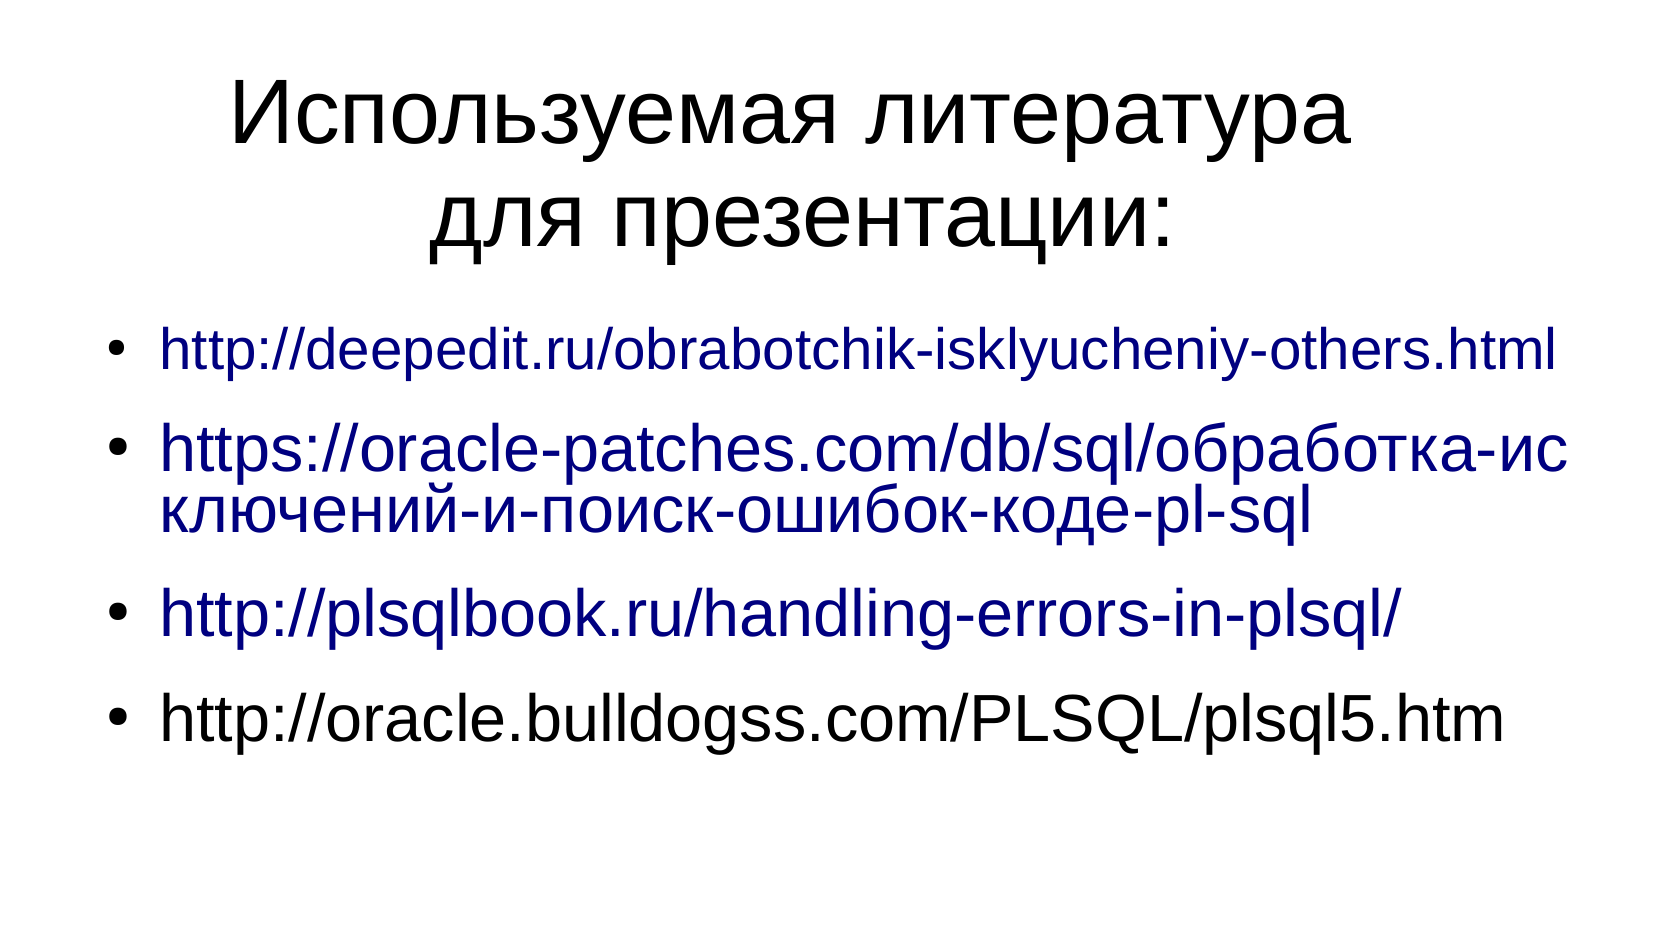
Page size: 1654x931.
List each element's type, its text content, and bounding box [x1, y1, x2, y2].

title Используемая литература для презентации: [59, 60, 1548, 266]
list http://deepedit.ru/obrabotchik-isklyucheniy-others.html https://oracle-patches.com/db/sql/обработка-исключений-и-поиск-ошибок-коде-pl-sql http://plsqlbook.ru/handling-errors-in-plsql/ http://oracle.bulldogss.com/PLSQL/plsql5.htm [88, 316, 1577, 857]
